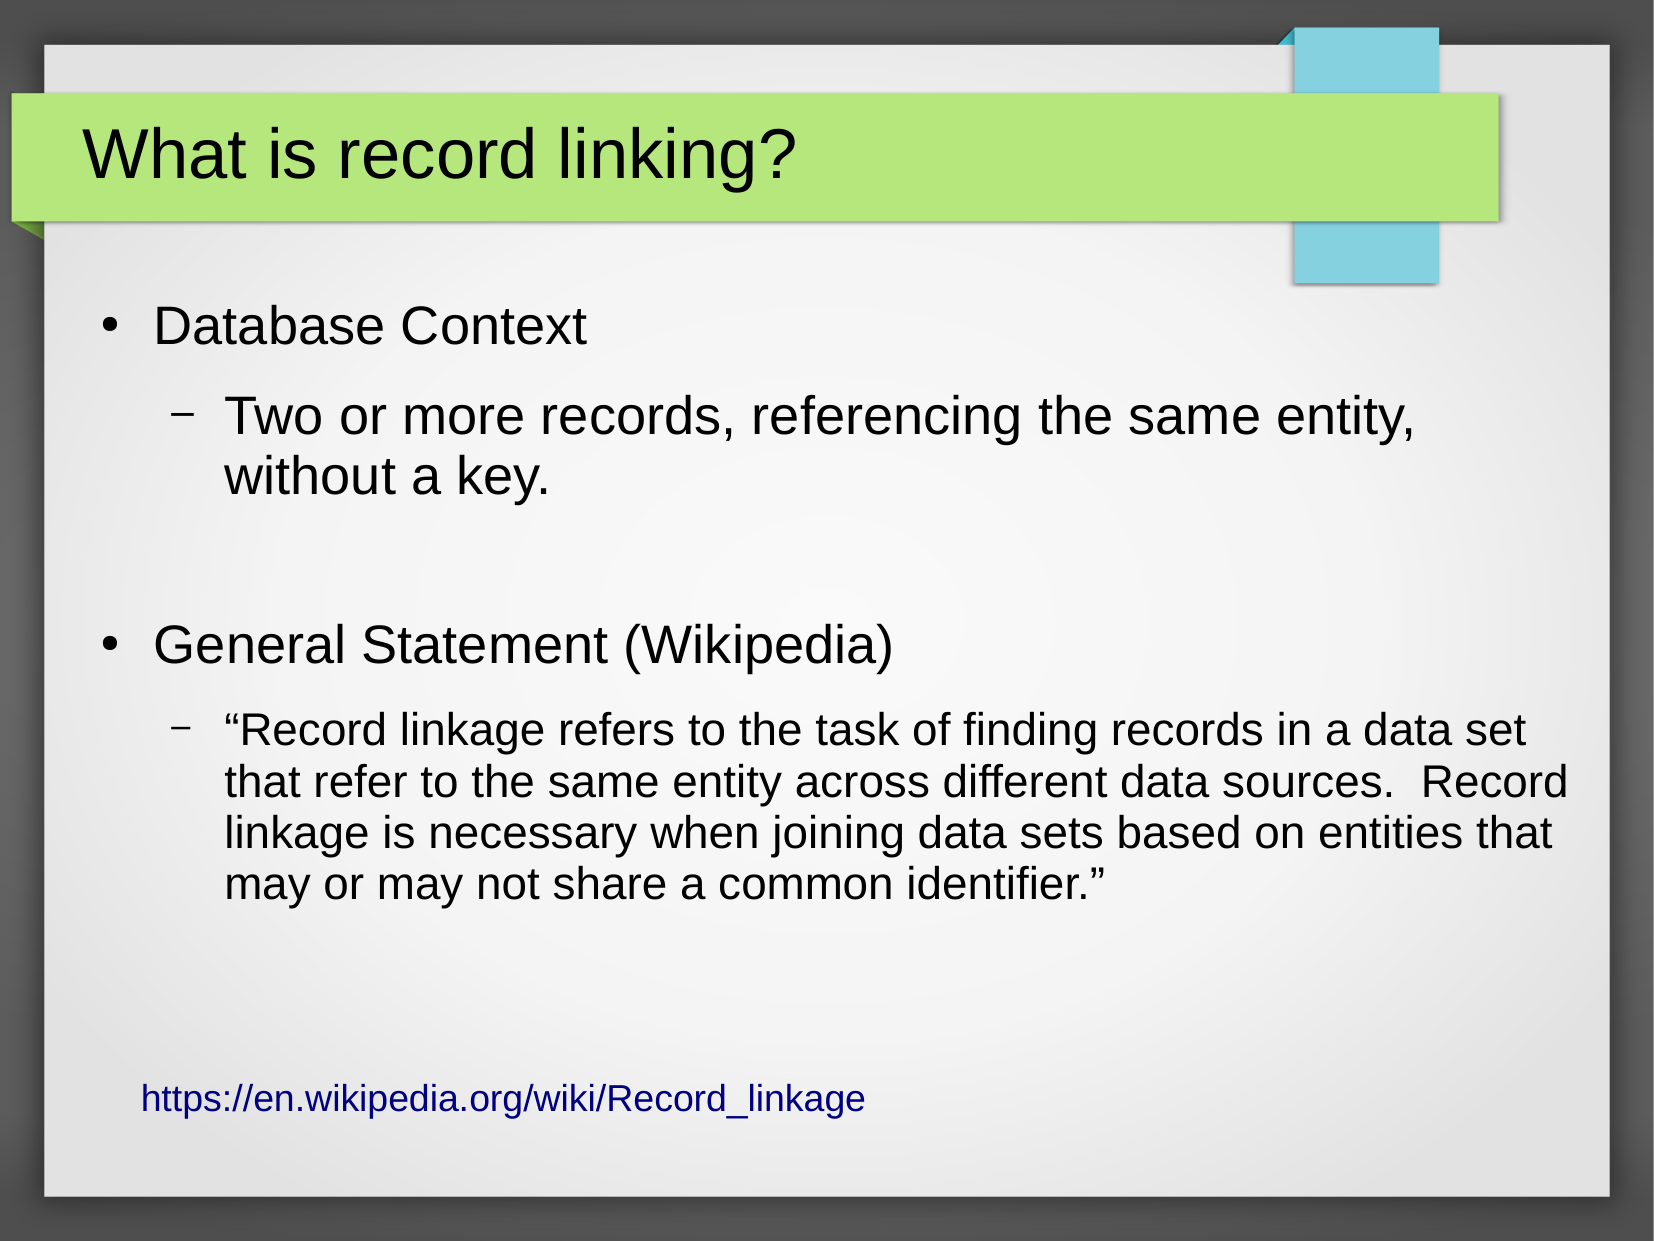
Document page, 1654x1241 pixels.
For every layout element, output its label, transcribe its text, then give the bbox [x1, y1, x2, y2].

title What is record linking? [82, 94, 1264, 213]
text_box https://en.wikipedia.org/wiki/Record_linkage [126, 1069, 1036, 1141]
list Database Context Two or more records, referencing the same entity, without a key. General Statement (Wikipedia) “Record linkage refers to the task of finding records in a data set that refer to the same entity across different data sources. Record linkage is necessary when joining data sets based on entities that may or may not share a common identifier.” [82, 295, 1571, 1015]
picture [0, 0, 1654, 1241]
